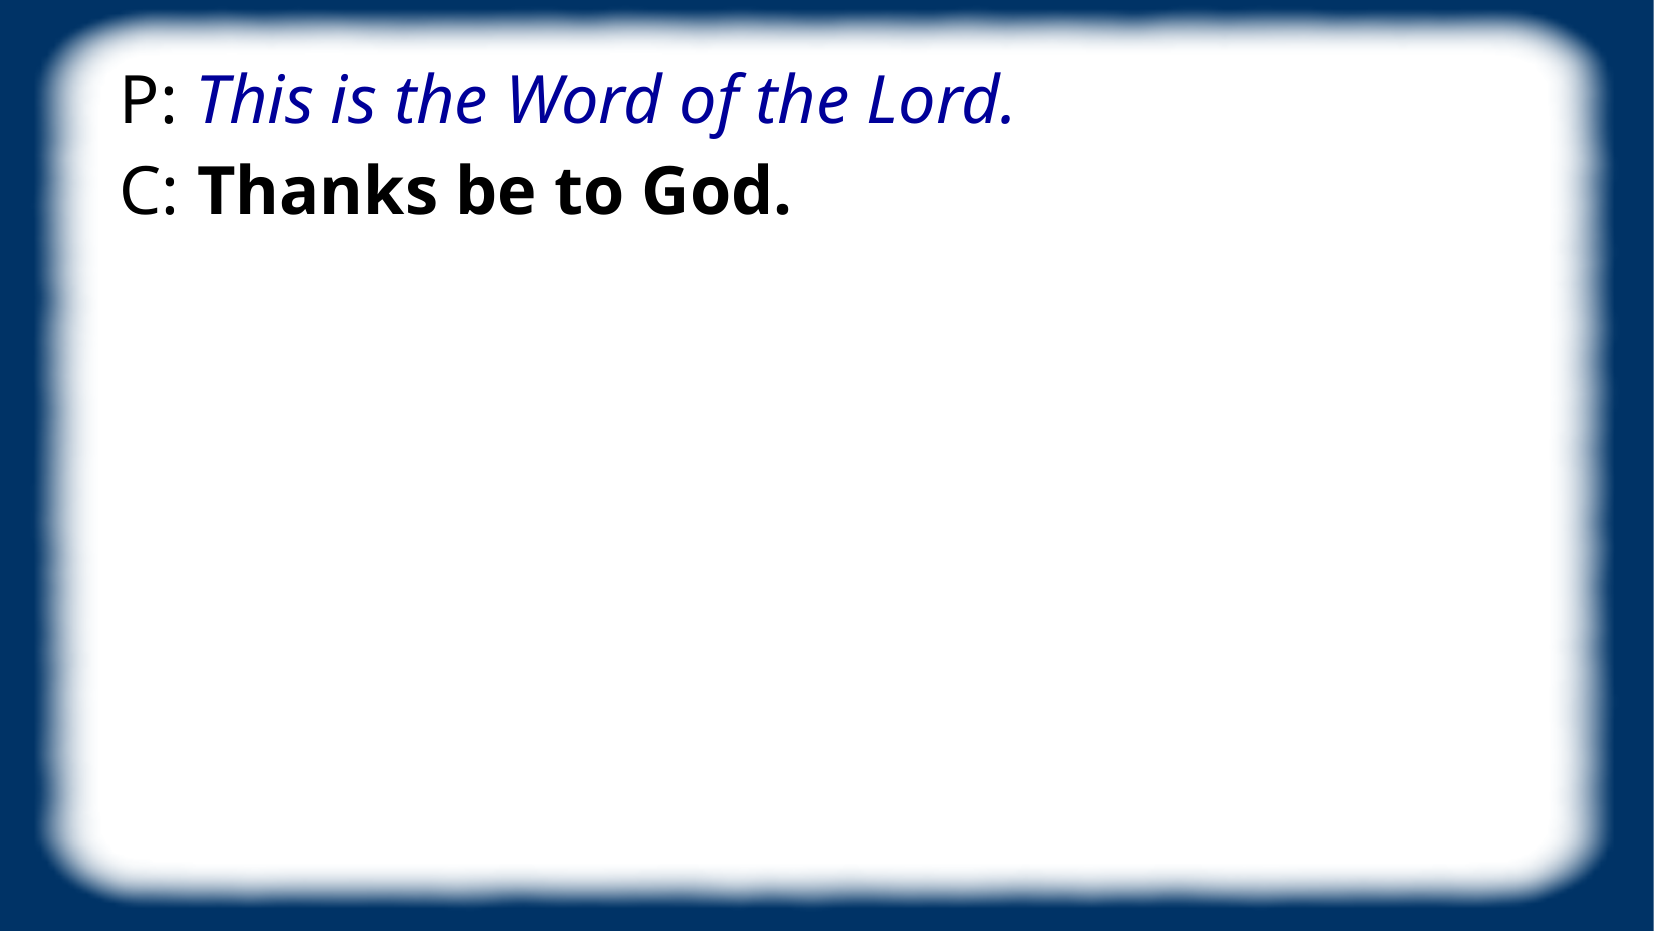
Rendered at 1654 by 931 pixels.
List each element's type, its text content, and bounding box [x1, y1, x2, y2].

picture [0, 0, 1654, 931]
text_box P: This is the Word of the Lord. C: Thanks be to God. [105, 45, 1546, 238]
